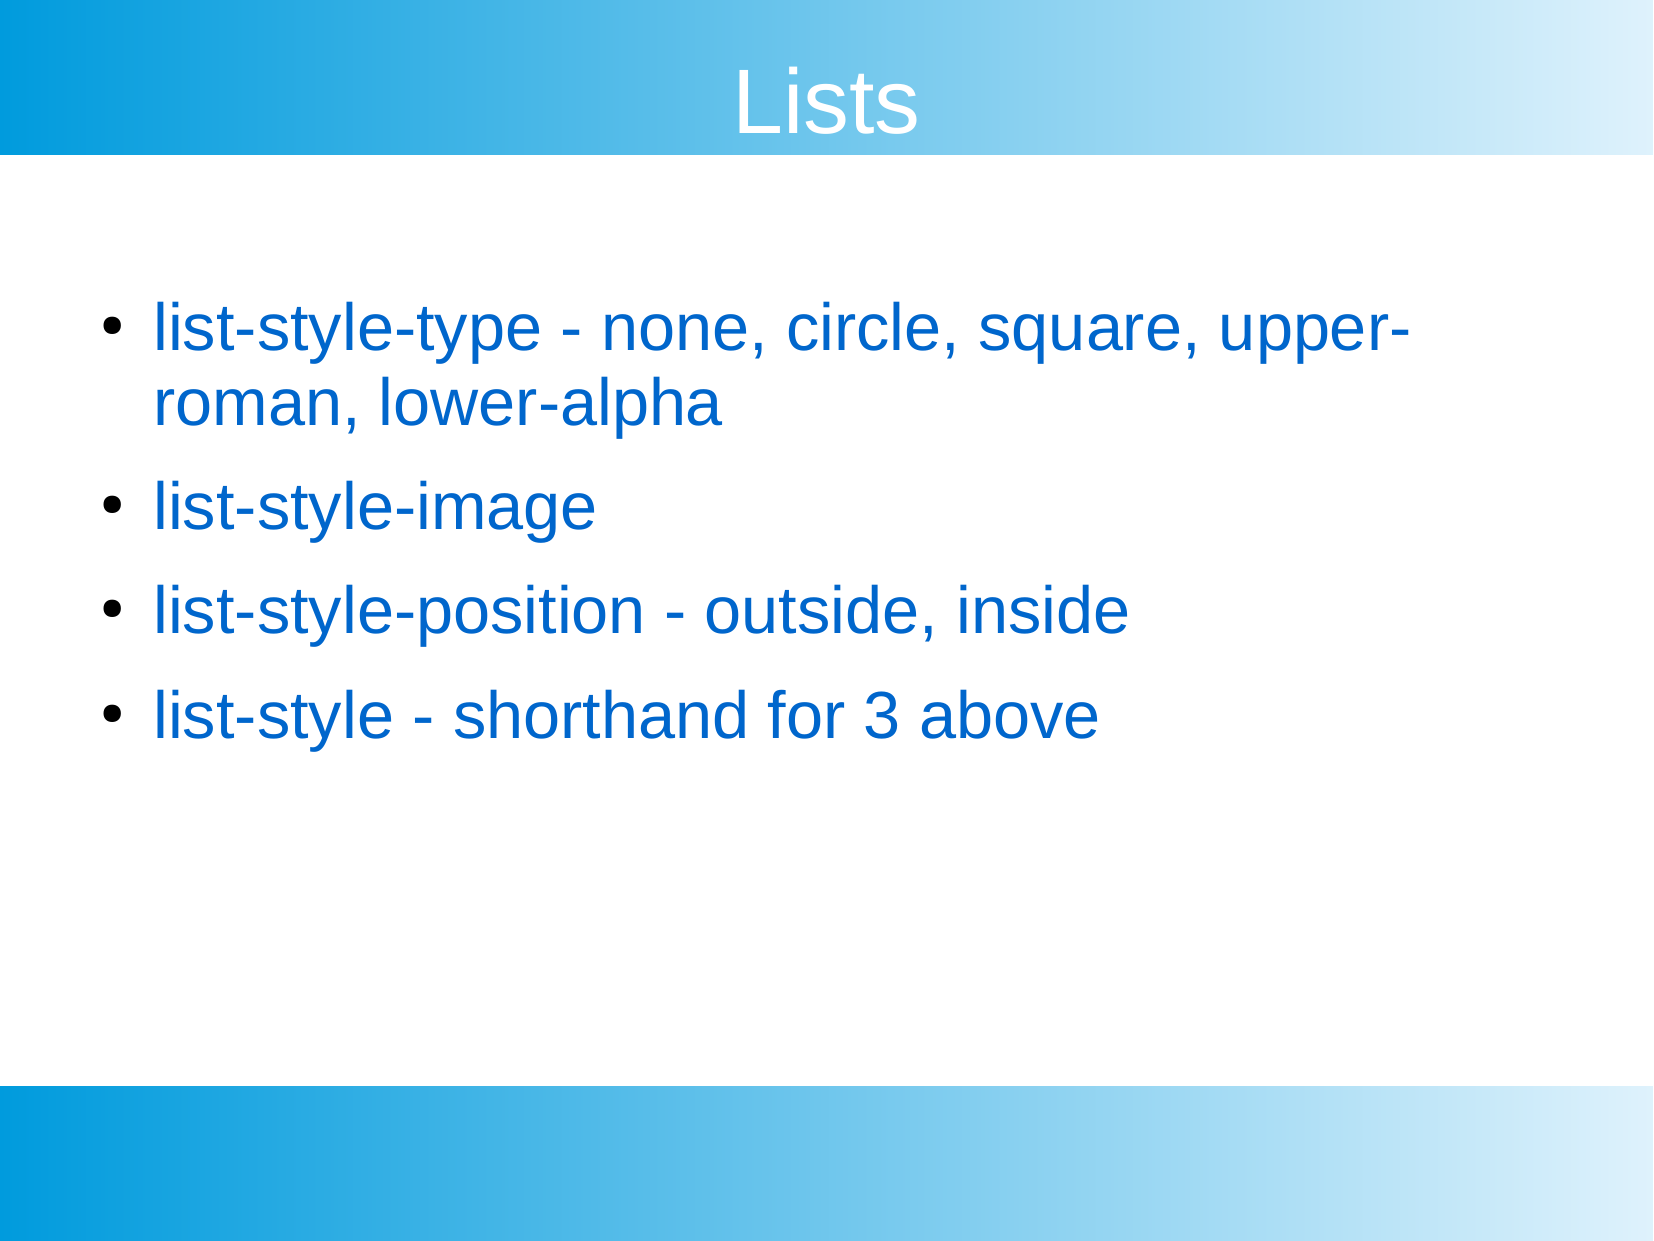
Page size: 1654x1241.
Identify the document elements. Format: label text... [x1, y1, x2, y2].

title Lists [82, 49, 1571, 155]
list list-style-type - none, circle, square, upper-roman, lower-alpha list-style-image list-style-position - outside, inside list-style - shorthand for 3 above [82, 290, 1571, 1010]
